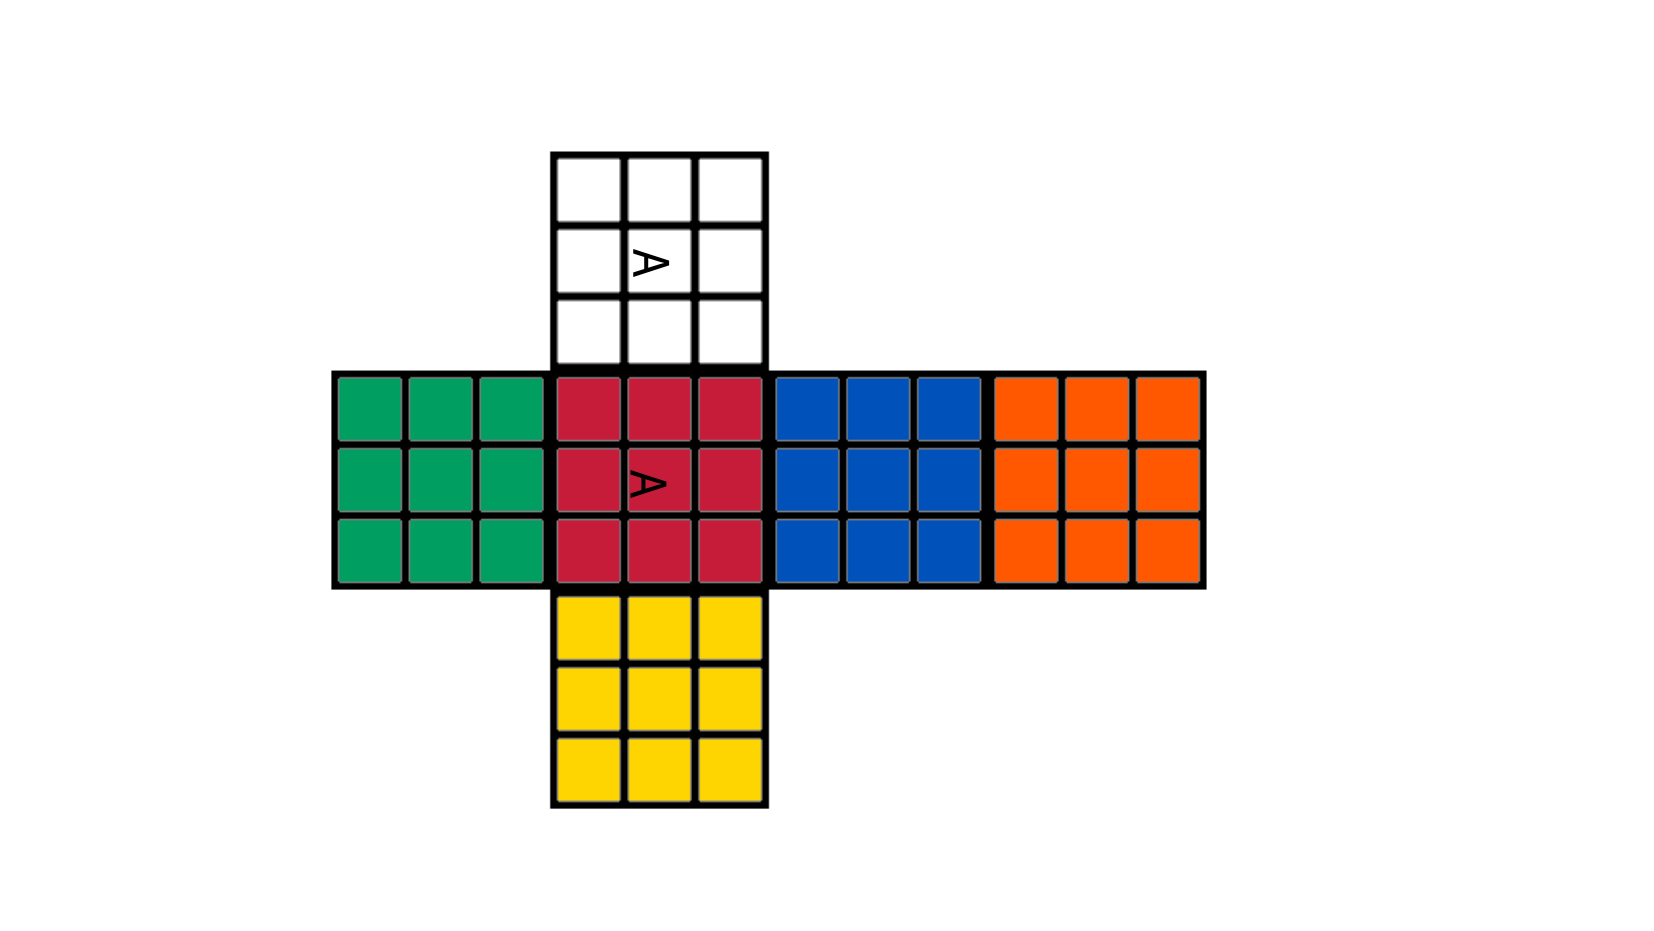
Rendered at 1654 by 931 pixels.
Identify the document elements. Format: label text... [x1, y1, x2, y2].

picture [285, 89, 1297, 896]
text_box A [622, 233, 695, 284]
text_box A [619, 454, 692, 505]
